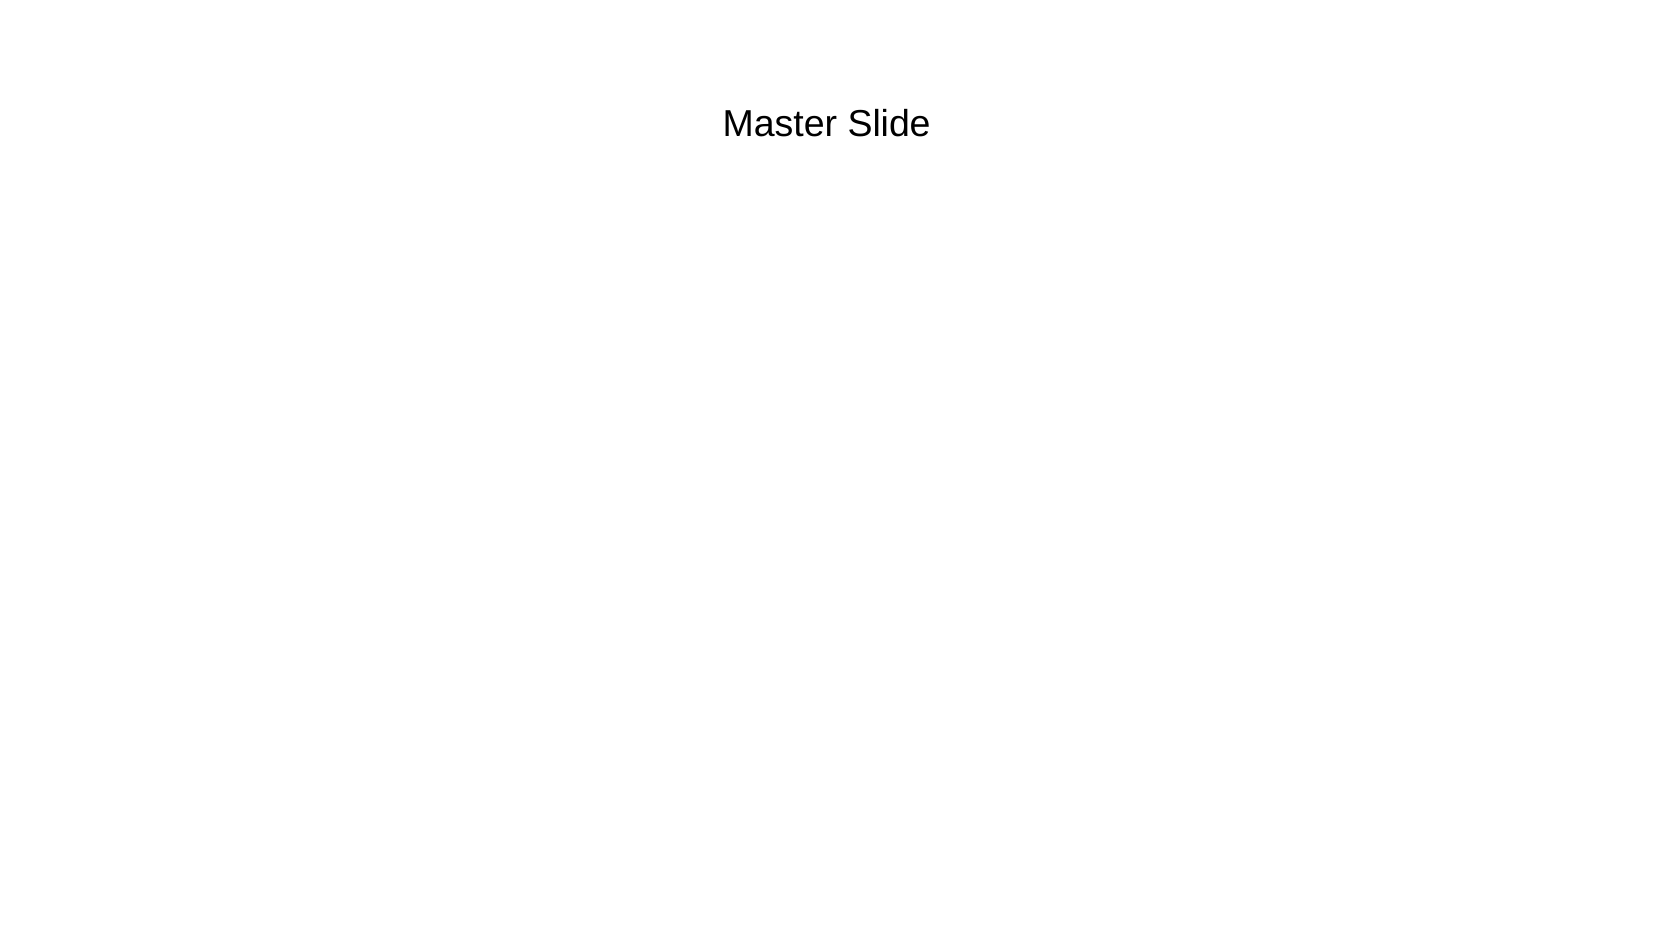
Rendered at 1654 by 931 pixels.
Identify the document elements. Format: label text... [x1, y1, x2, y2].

title Master Slide [82, 45, 1571, 201]
